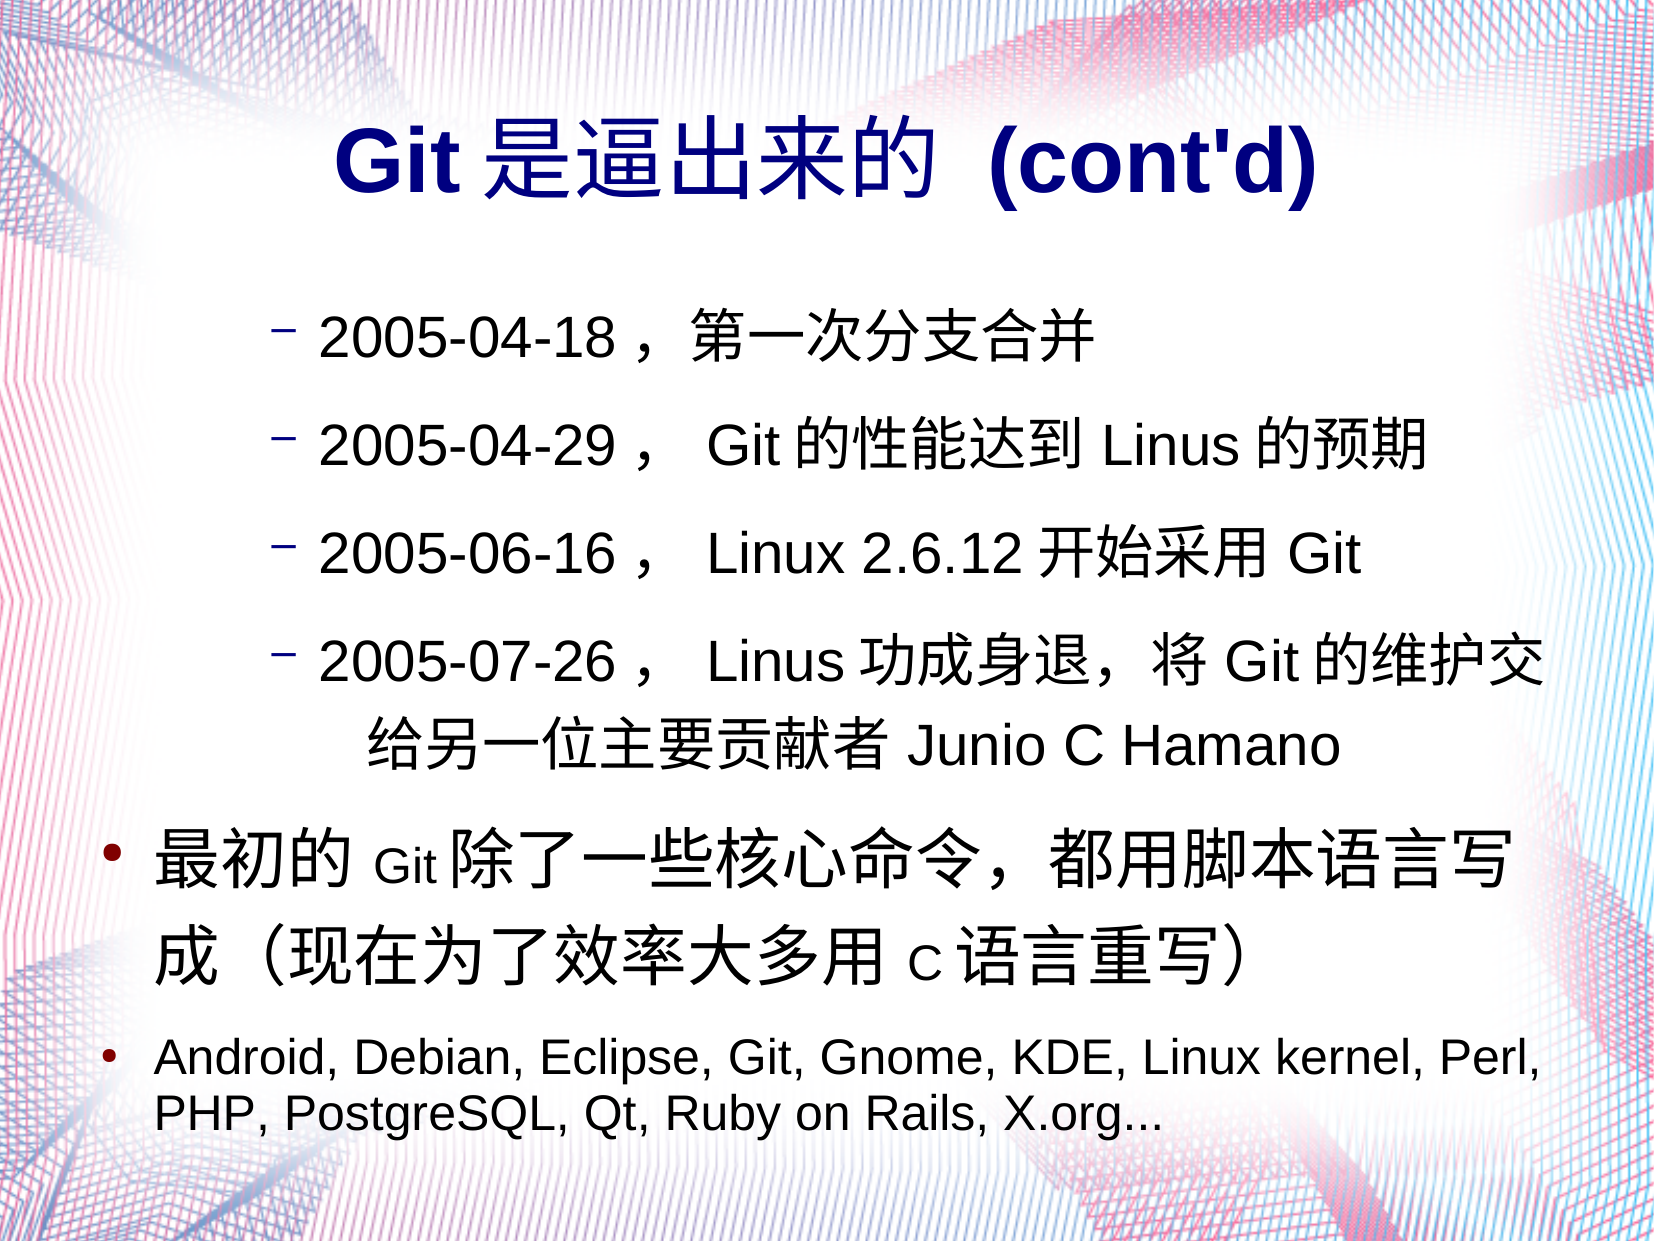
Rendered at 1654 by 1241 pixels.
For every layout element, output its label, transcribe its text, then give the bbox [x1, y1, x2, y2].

title Git是逼出来的 (cont'd) [82, 49, 1571, 257]
picture [0, 0, 1654, 1241]
list 2005-04-18，第一次分支合并 2005-04-29，Git的性能达到Linus的预期 2005-06-16，Linux 2.6.12开始采用Git 2005-07-26，Linus功成身退，将Git的维护交给另一位主要贡献者Junio C Hamano 最初的Git除了一些核心命令，都用脚本语言写成（现在为了效率大多用C语言重写） Android, Debian, Eclipse, Git, Gnome, KDE, Linux kernel, Perl, PHP, PostgreSQL, Qt, Ruby on Rails, X.org... [82, 290, 1571, 1112]
